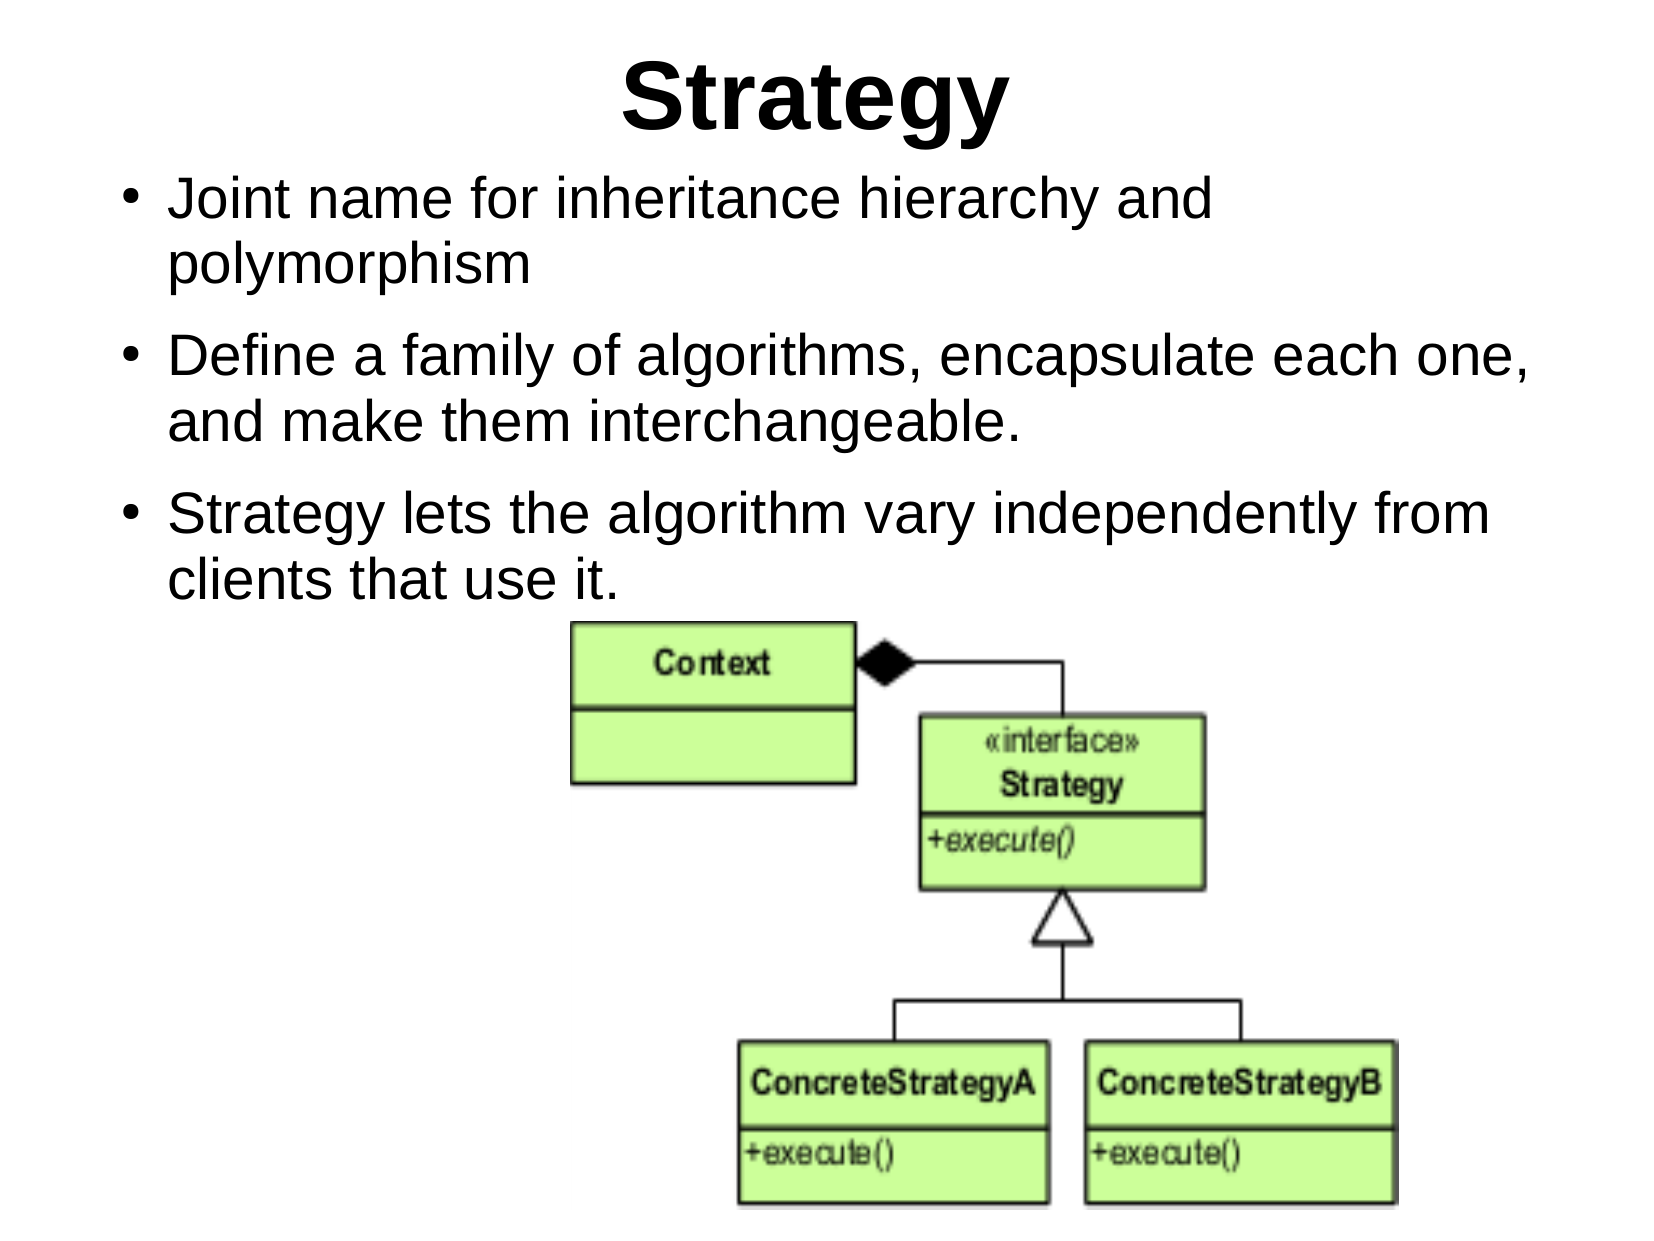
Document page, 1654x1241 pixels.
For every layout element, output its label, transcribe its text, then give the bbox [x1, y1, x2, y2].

title Strategy [71, 40, 1561, 151]
list Joint name for inheritance hierarchy and polymorphism Define a family of algorithms, encapsulate each one, and make them interchangeable. Strategy lets the algorithm vary independently from clients that use it. [105, 165, 1594, 616]
picture [570, 621, 1399, 1210]
